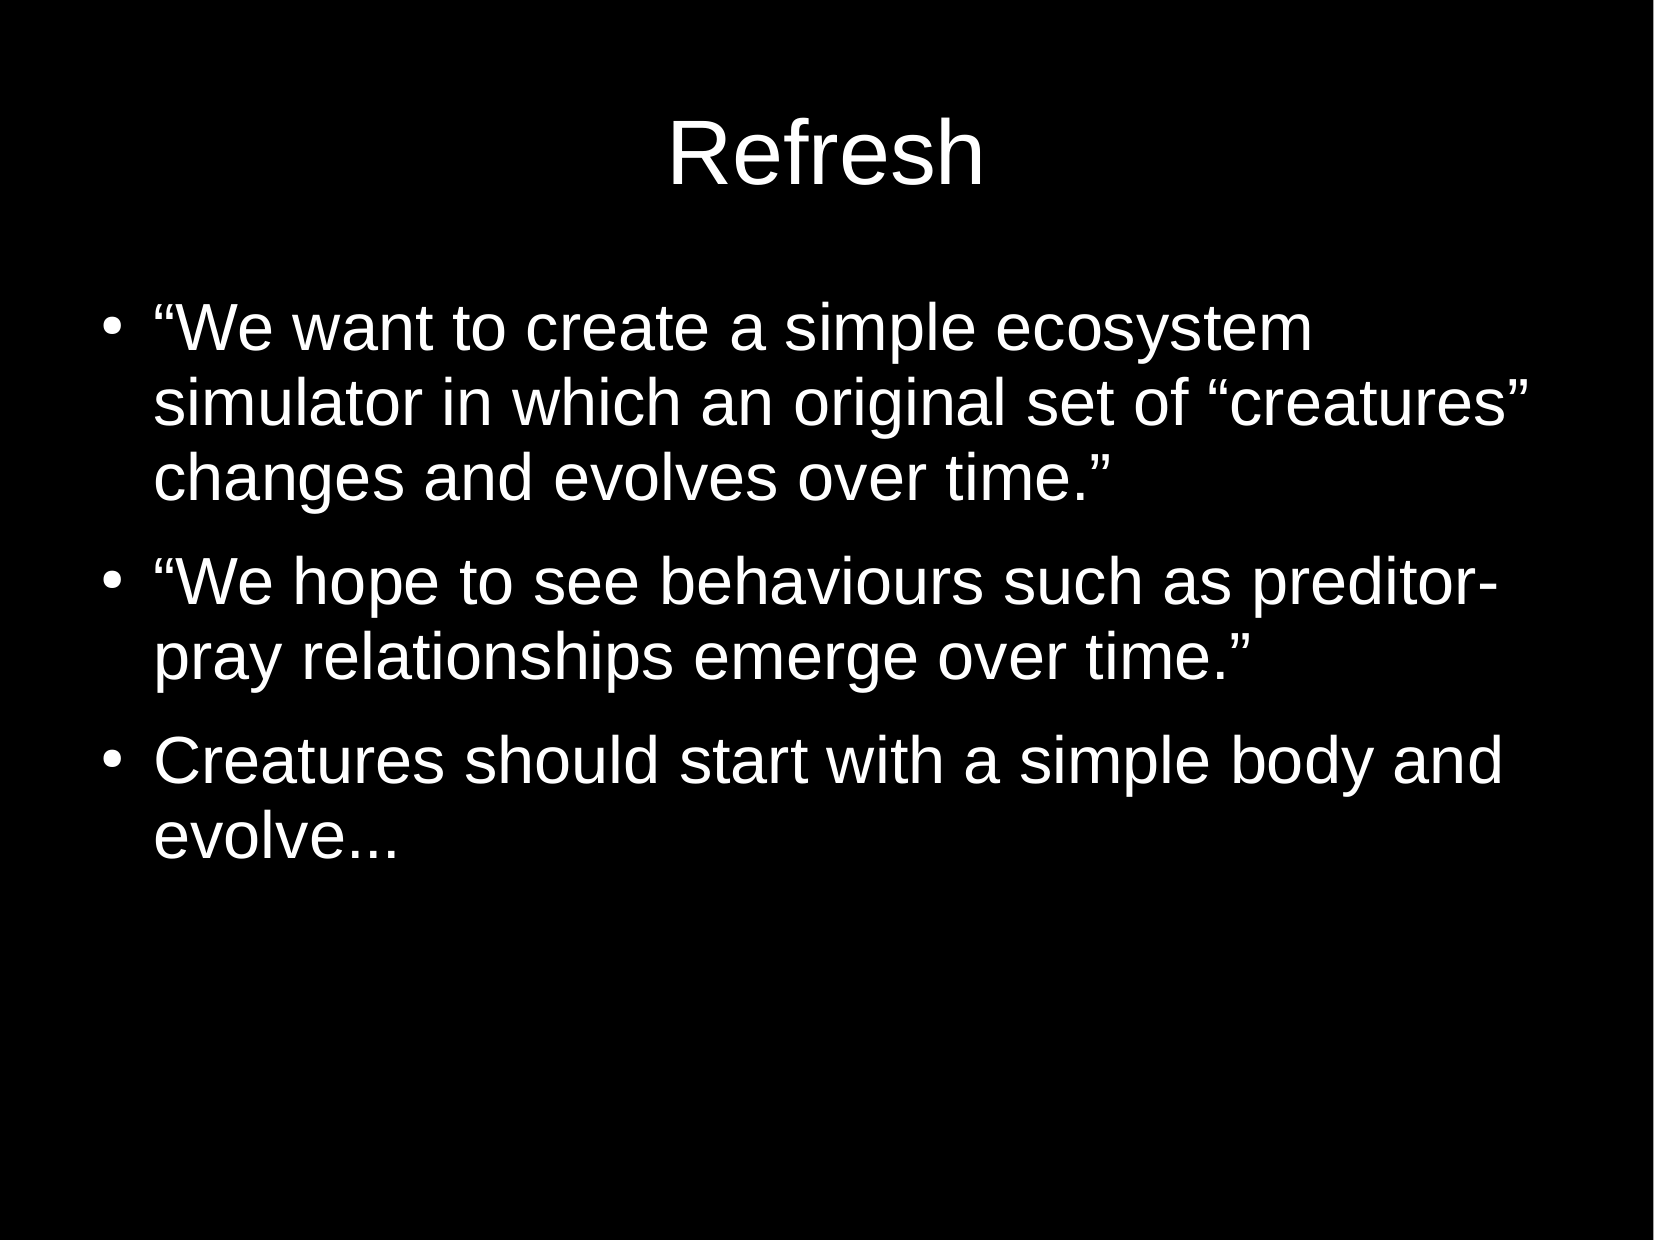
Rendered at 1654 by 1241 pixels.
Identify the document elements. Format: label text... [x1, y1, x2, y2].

title Refresh [82, 49, 1571, 257]
list “We want to create a simple ecosystem simulator in which an original set of “creatures” changes and evolves over time.” “We hope to see behaviours such as preditor-pray relationships emerge over time.” Creatures should start with a simple body and evolve... [82, 290, 1571, 1010]
